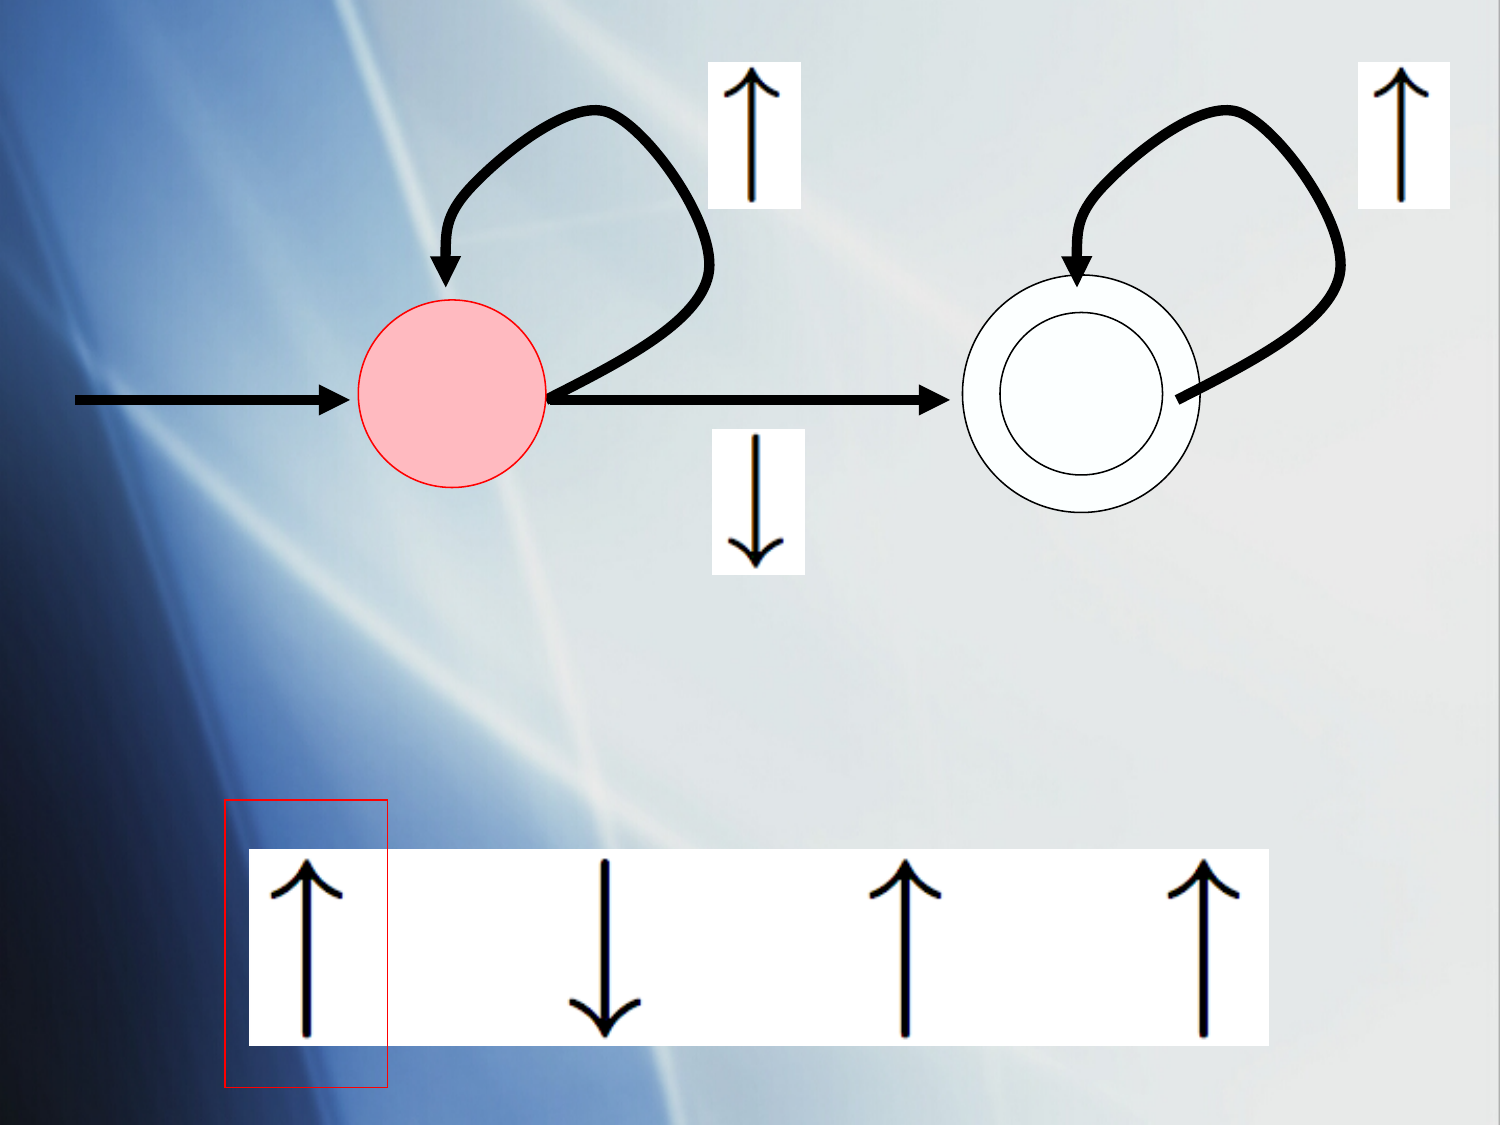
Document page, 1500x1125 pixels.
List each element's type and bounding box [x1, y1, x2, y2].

text_box [962, 275, 1201, 513]
text_box [358, 299, 546, 488]
picture [0, 0, 1500, 1125]
